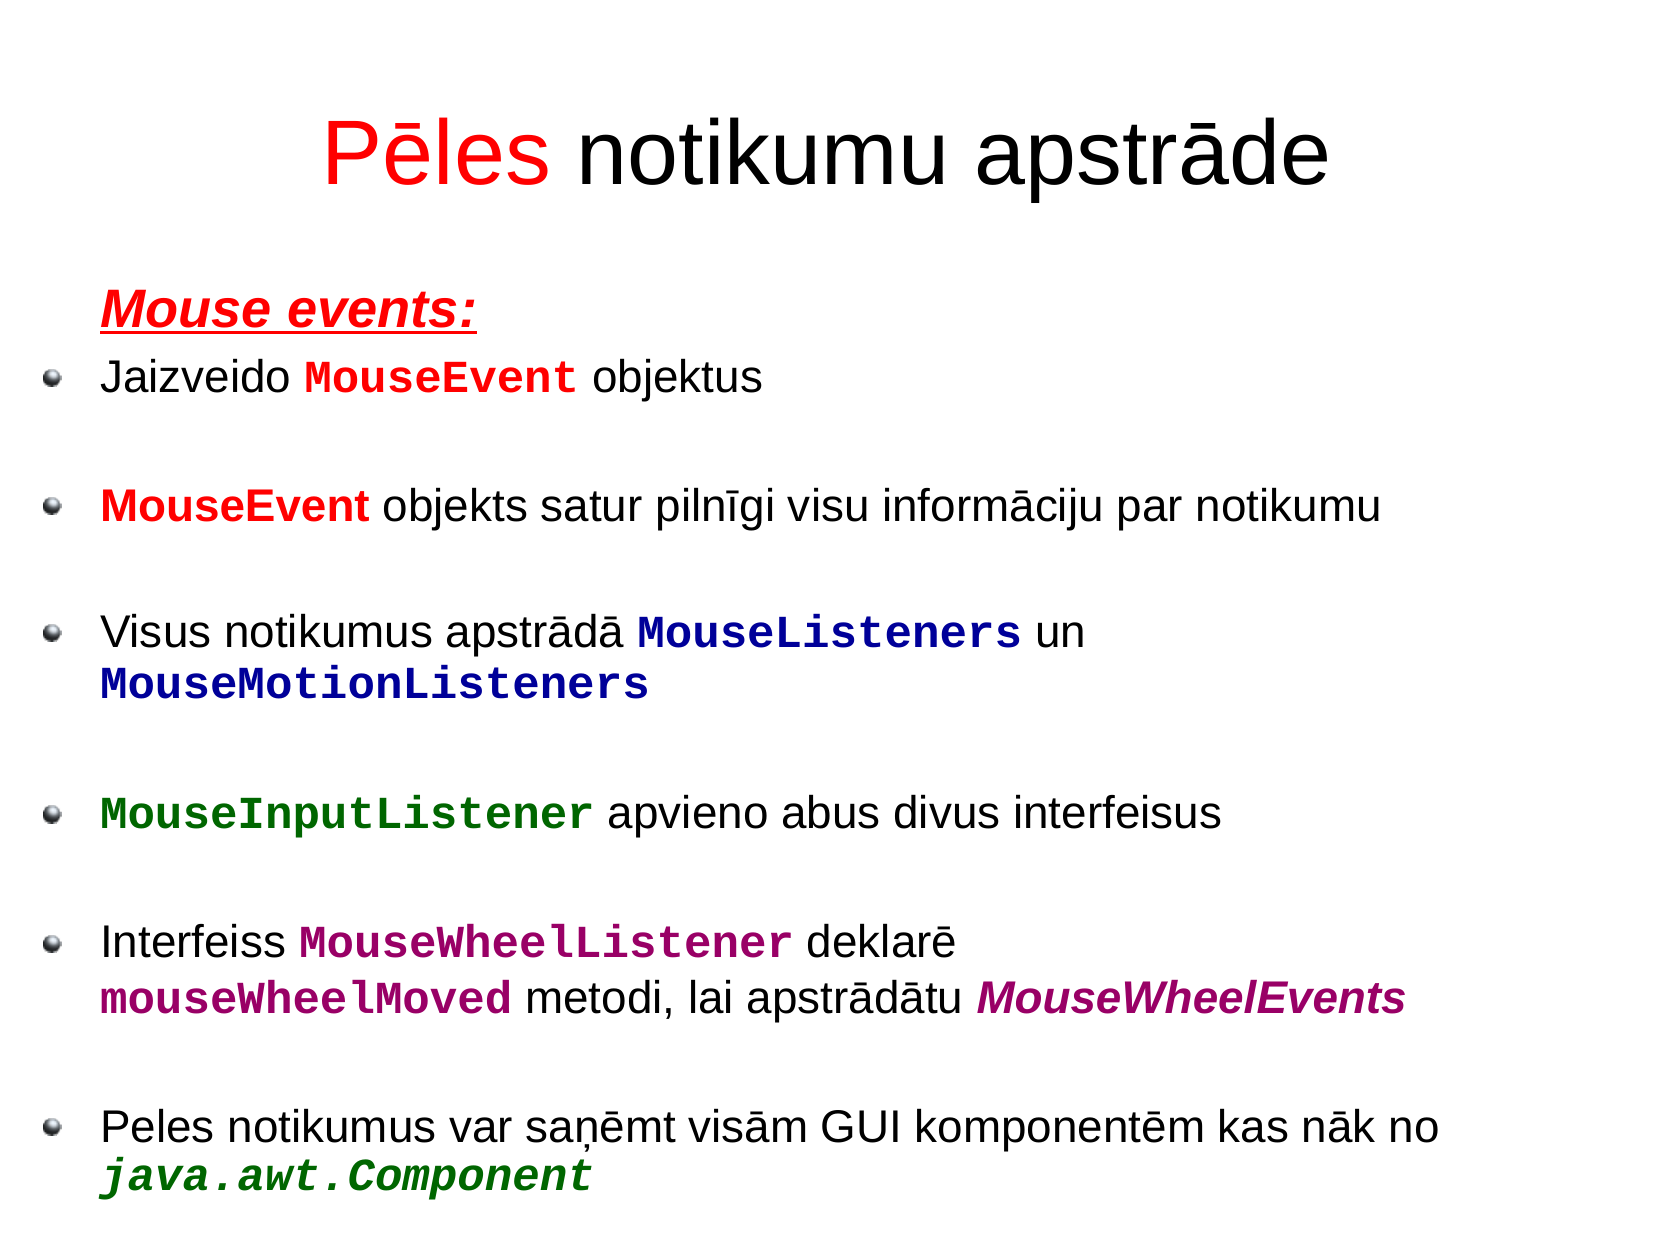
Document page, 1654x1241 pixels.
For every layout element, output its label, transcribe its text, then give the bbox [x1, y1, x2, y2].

text_box Mouse events: Jaizveido MouseEvent objektus MouseEvent objekts satur pilnīgi visu informāciju par notikumu Visus notikumus apstrādā MouseListeners un MouseMotionListeners MouseInputListener apvieno abus divus interfeisus Interfeiss MouseWheelListener deklarē mouseWheelMoved metodi, lai apstrādātu MouseWheelEvents Peles notikumus var saņēmt visām GUI komponentēm kas nāk no java.awt.Component [29, 271, 1654, 1241]
title Pēles notikumu apstrāde [82, 49, 1571, 257]
